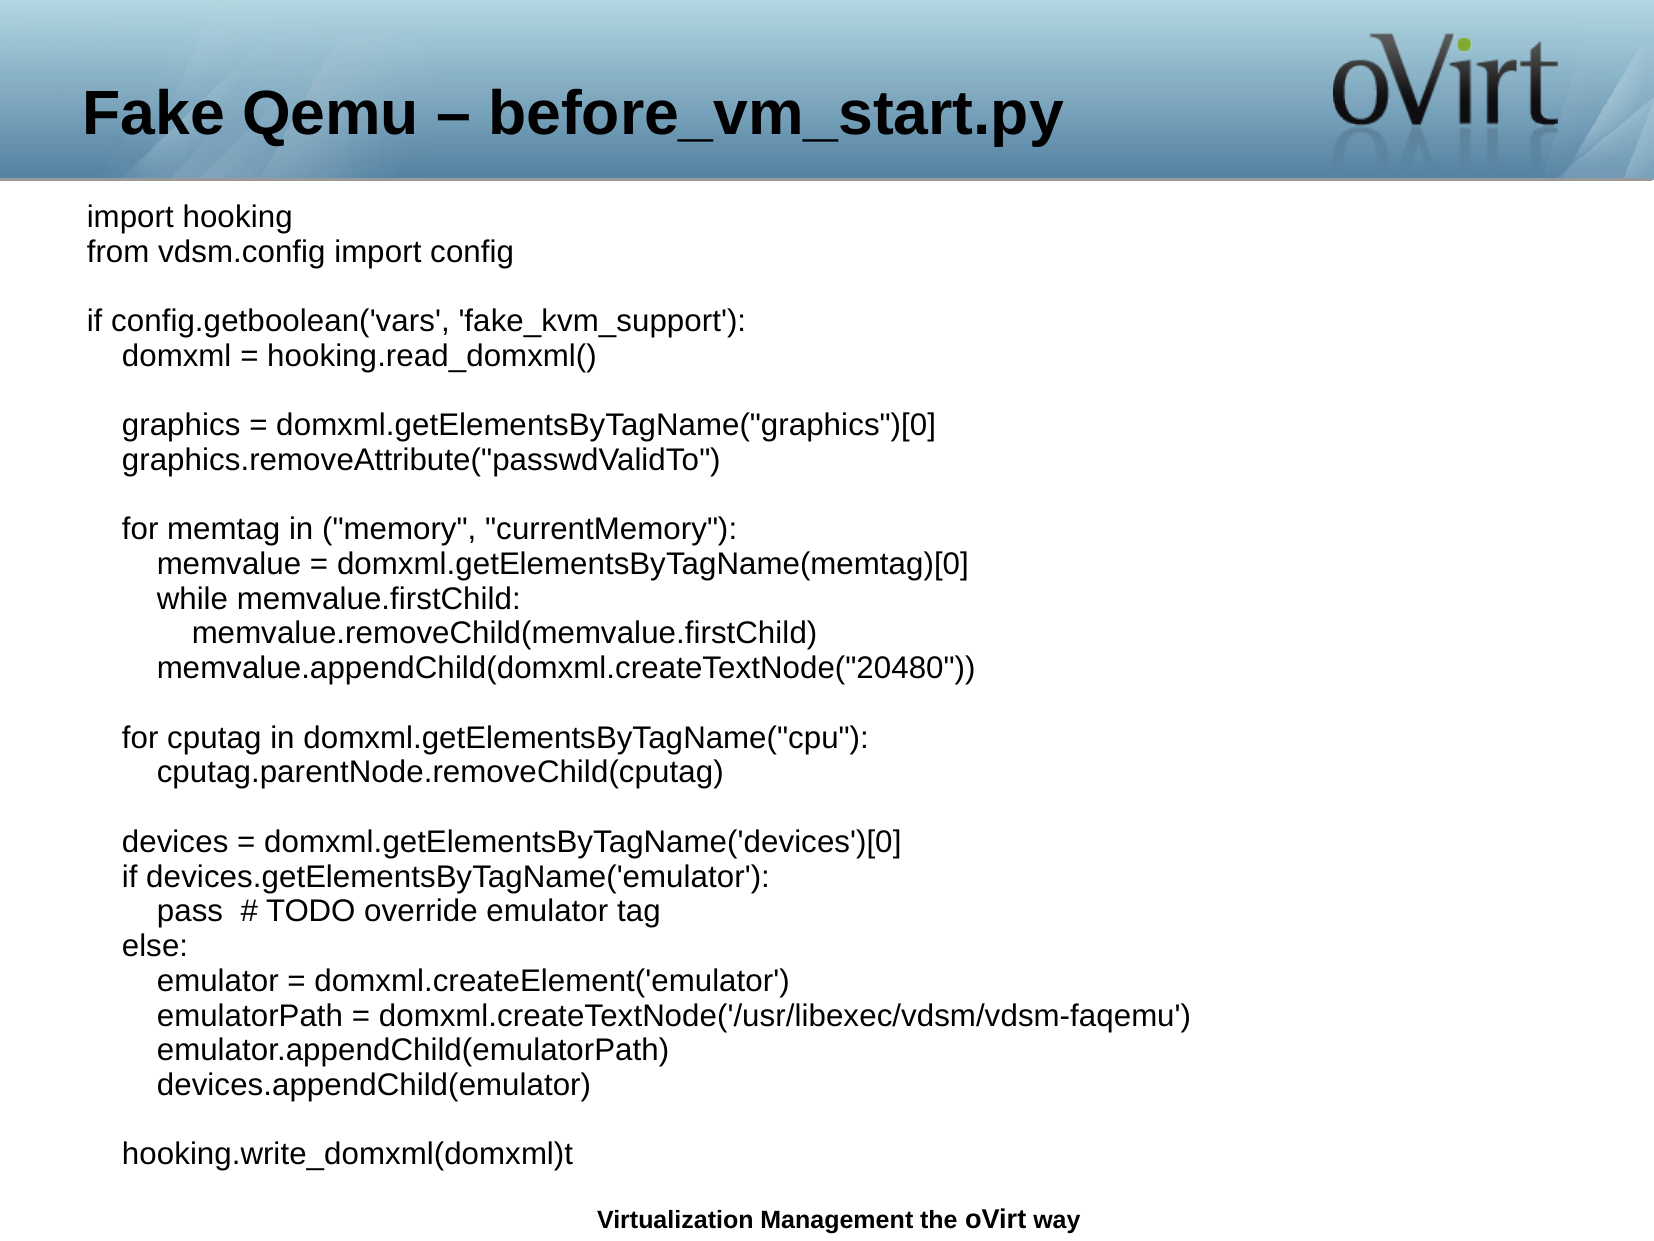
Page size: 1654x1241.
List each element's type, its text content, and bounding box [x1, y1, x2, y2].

text_box import hooking from vdsm.config import config if config.getboolean('vars', 'fake_kvm_support'): domxml = hooking.read_domxml() graphics = domxml.getElementsByTagName("graphics")[0] graphics.removeAttribute("passwdValidTo") for memtag in ("memory", "currentMemory"): memvalue = domxml.getElementsByTagName(memtag)[0] while memvalue.firstChild: memvalue.removeChild(memvalue.firstChild) memvalue.appendChild(domxml.createTextNode("20480")) for cputag in domxml.getElementsByTagName("cpu"): cputag.parentNode.removeChild(cputag) devices = domxml.getElementsByTagName('devices')[0] if devices.getElementsByTagName('emulator'): pass # TODO override emulator tag else: emulator = domxml.createElement('emulator') emulatorPath = domxml.createTextNode('/usr/libexec/vdsm/vdsm-faqemu') emulator.appendChild(emulatorPath) devices.appendChild(emulator) hooking.write_domxml(domxml)t [72, 191, 1425, 1206]
picture [1333, 25, 1558, 175]
title Fake Qemu – before_vm_start.py [82, 37, 1303, 191]
